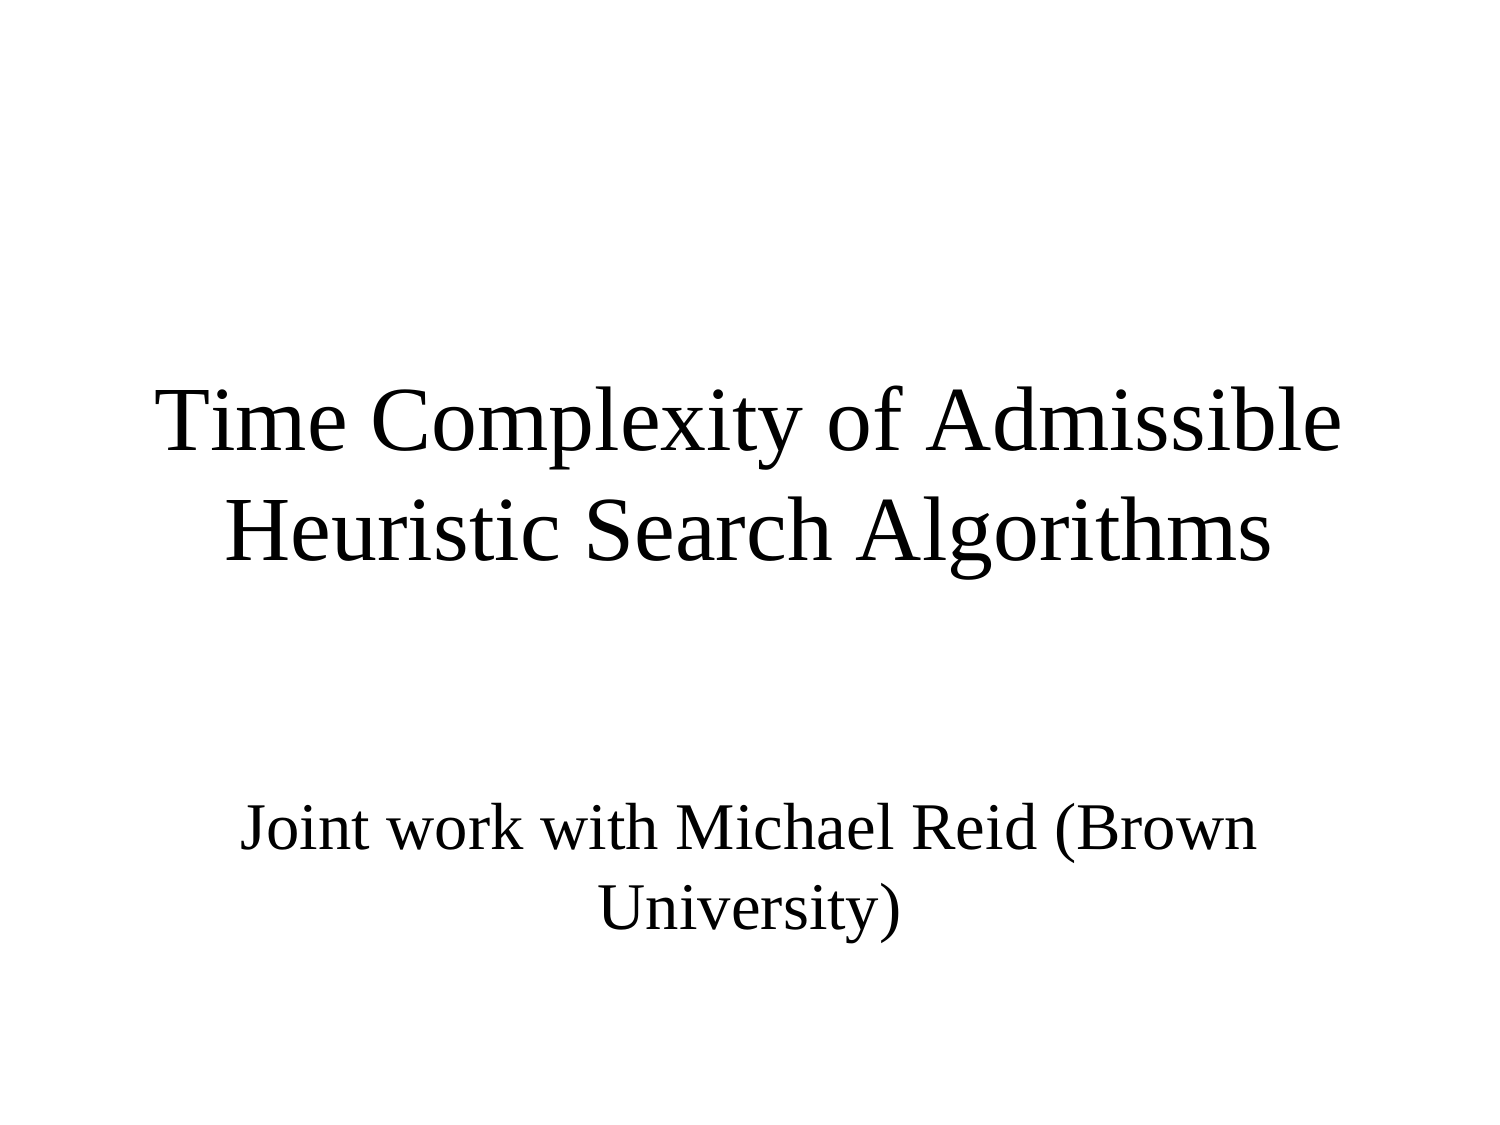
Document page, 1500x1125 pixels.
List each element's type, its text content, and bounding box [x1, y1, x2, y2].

title Time Complexity of Admissible Heuristic Search Algorithms [112, 374, 1388, 563]
subtitle Joint work with Michael Reid (Brown University) [225, 774, 1276, 876]
